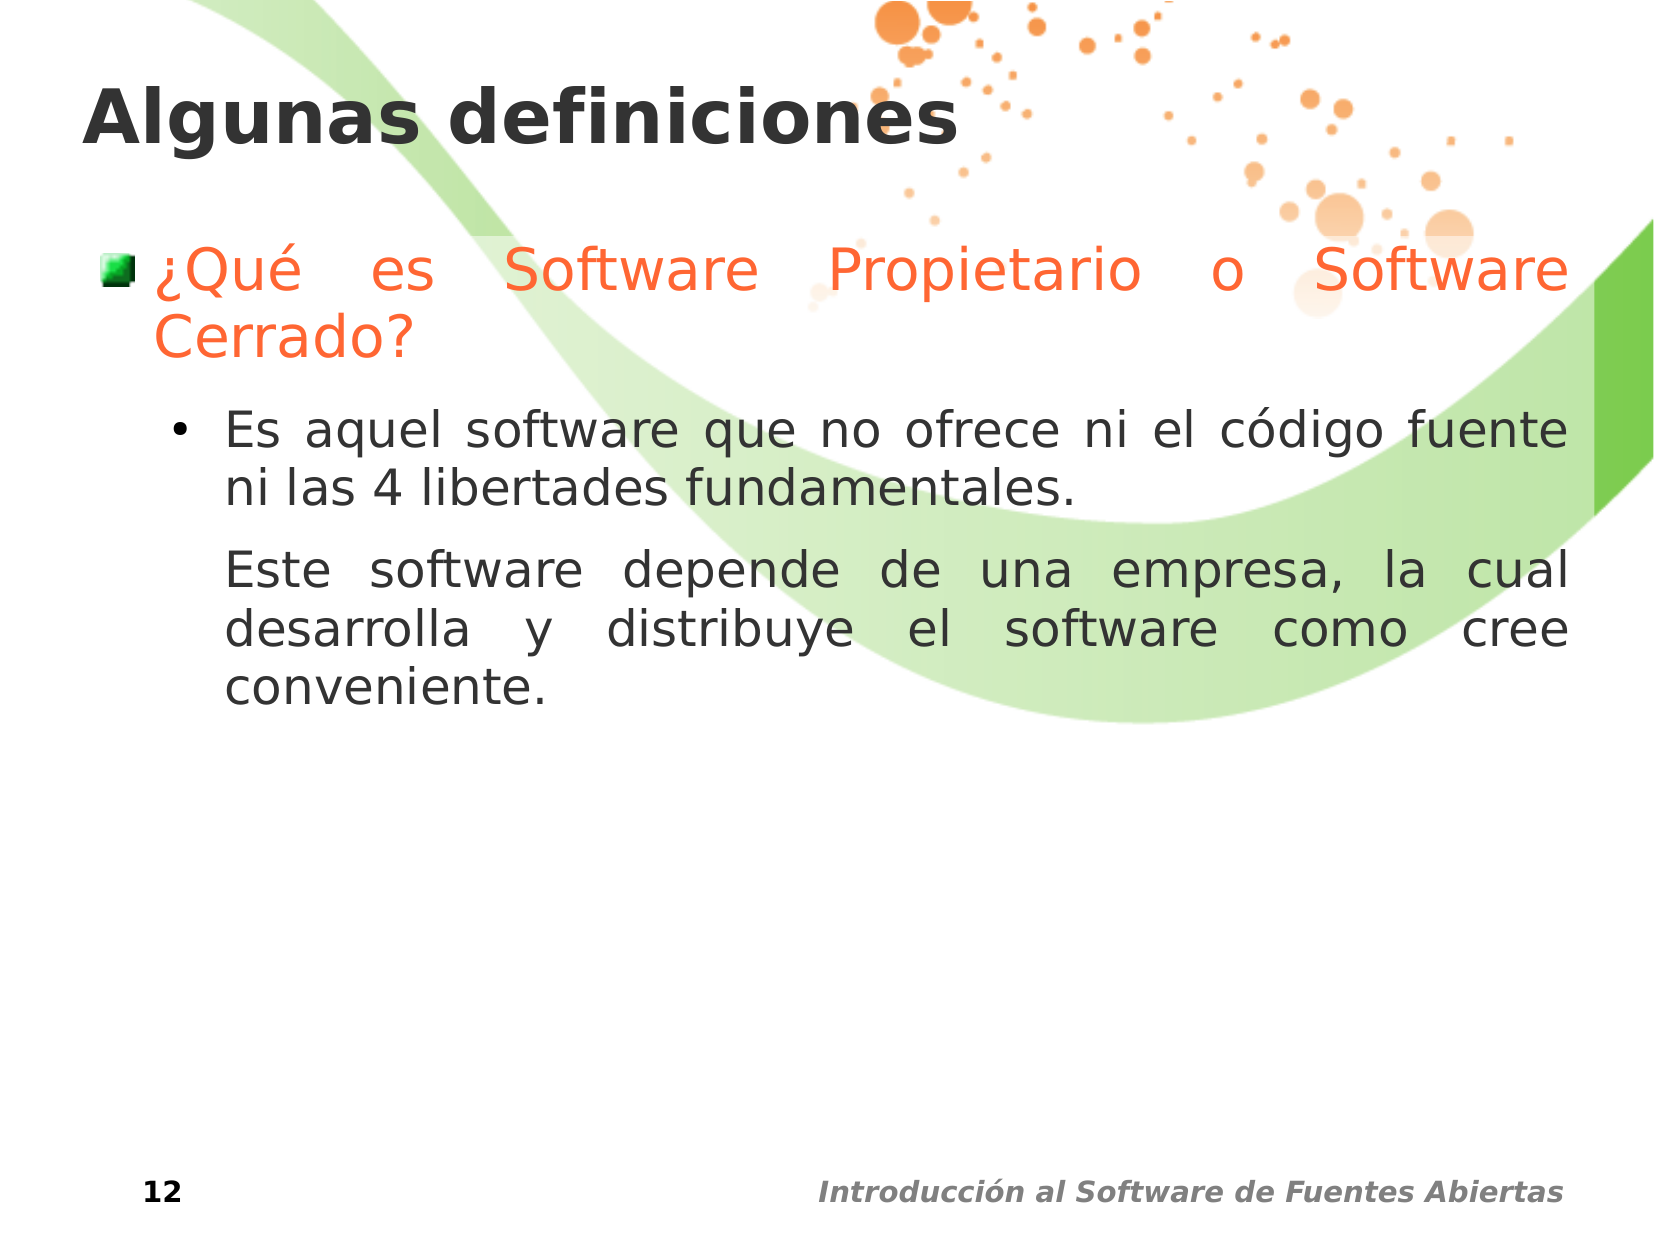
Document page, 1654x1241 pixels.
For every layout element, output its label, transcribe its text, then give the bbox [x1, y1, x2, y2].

title Algunas definiciones [82, 36, 1571, 200]
picture [185, 0, 1654, 754]
list ¿Qué es Software Propietario o Software Cerrado? Es aquel software que no ofrece ni el código fuente ni las 4 libertades fundamentales. Este software depende de una empresa, la cual desarrolla y distribuye el software como cree conveniente. [82, 236, 1571, 1137]
